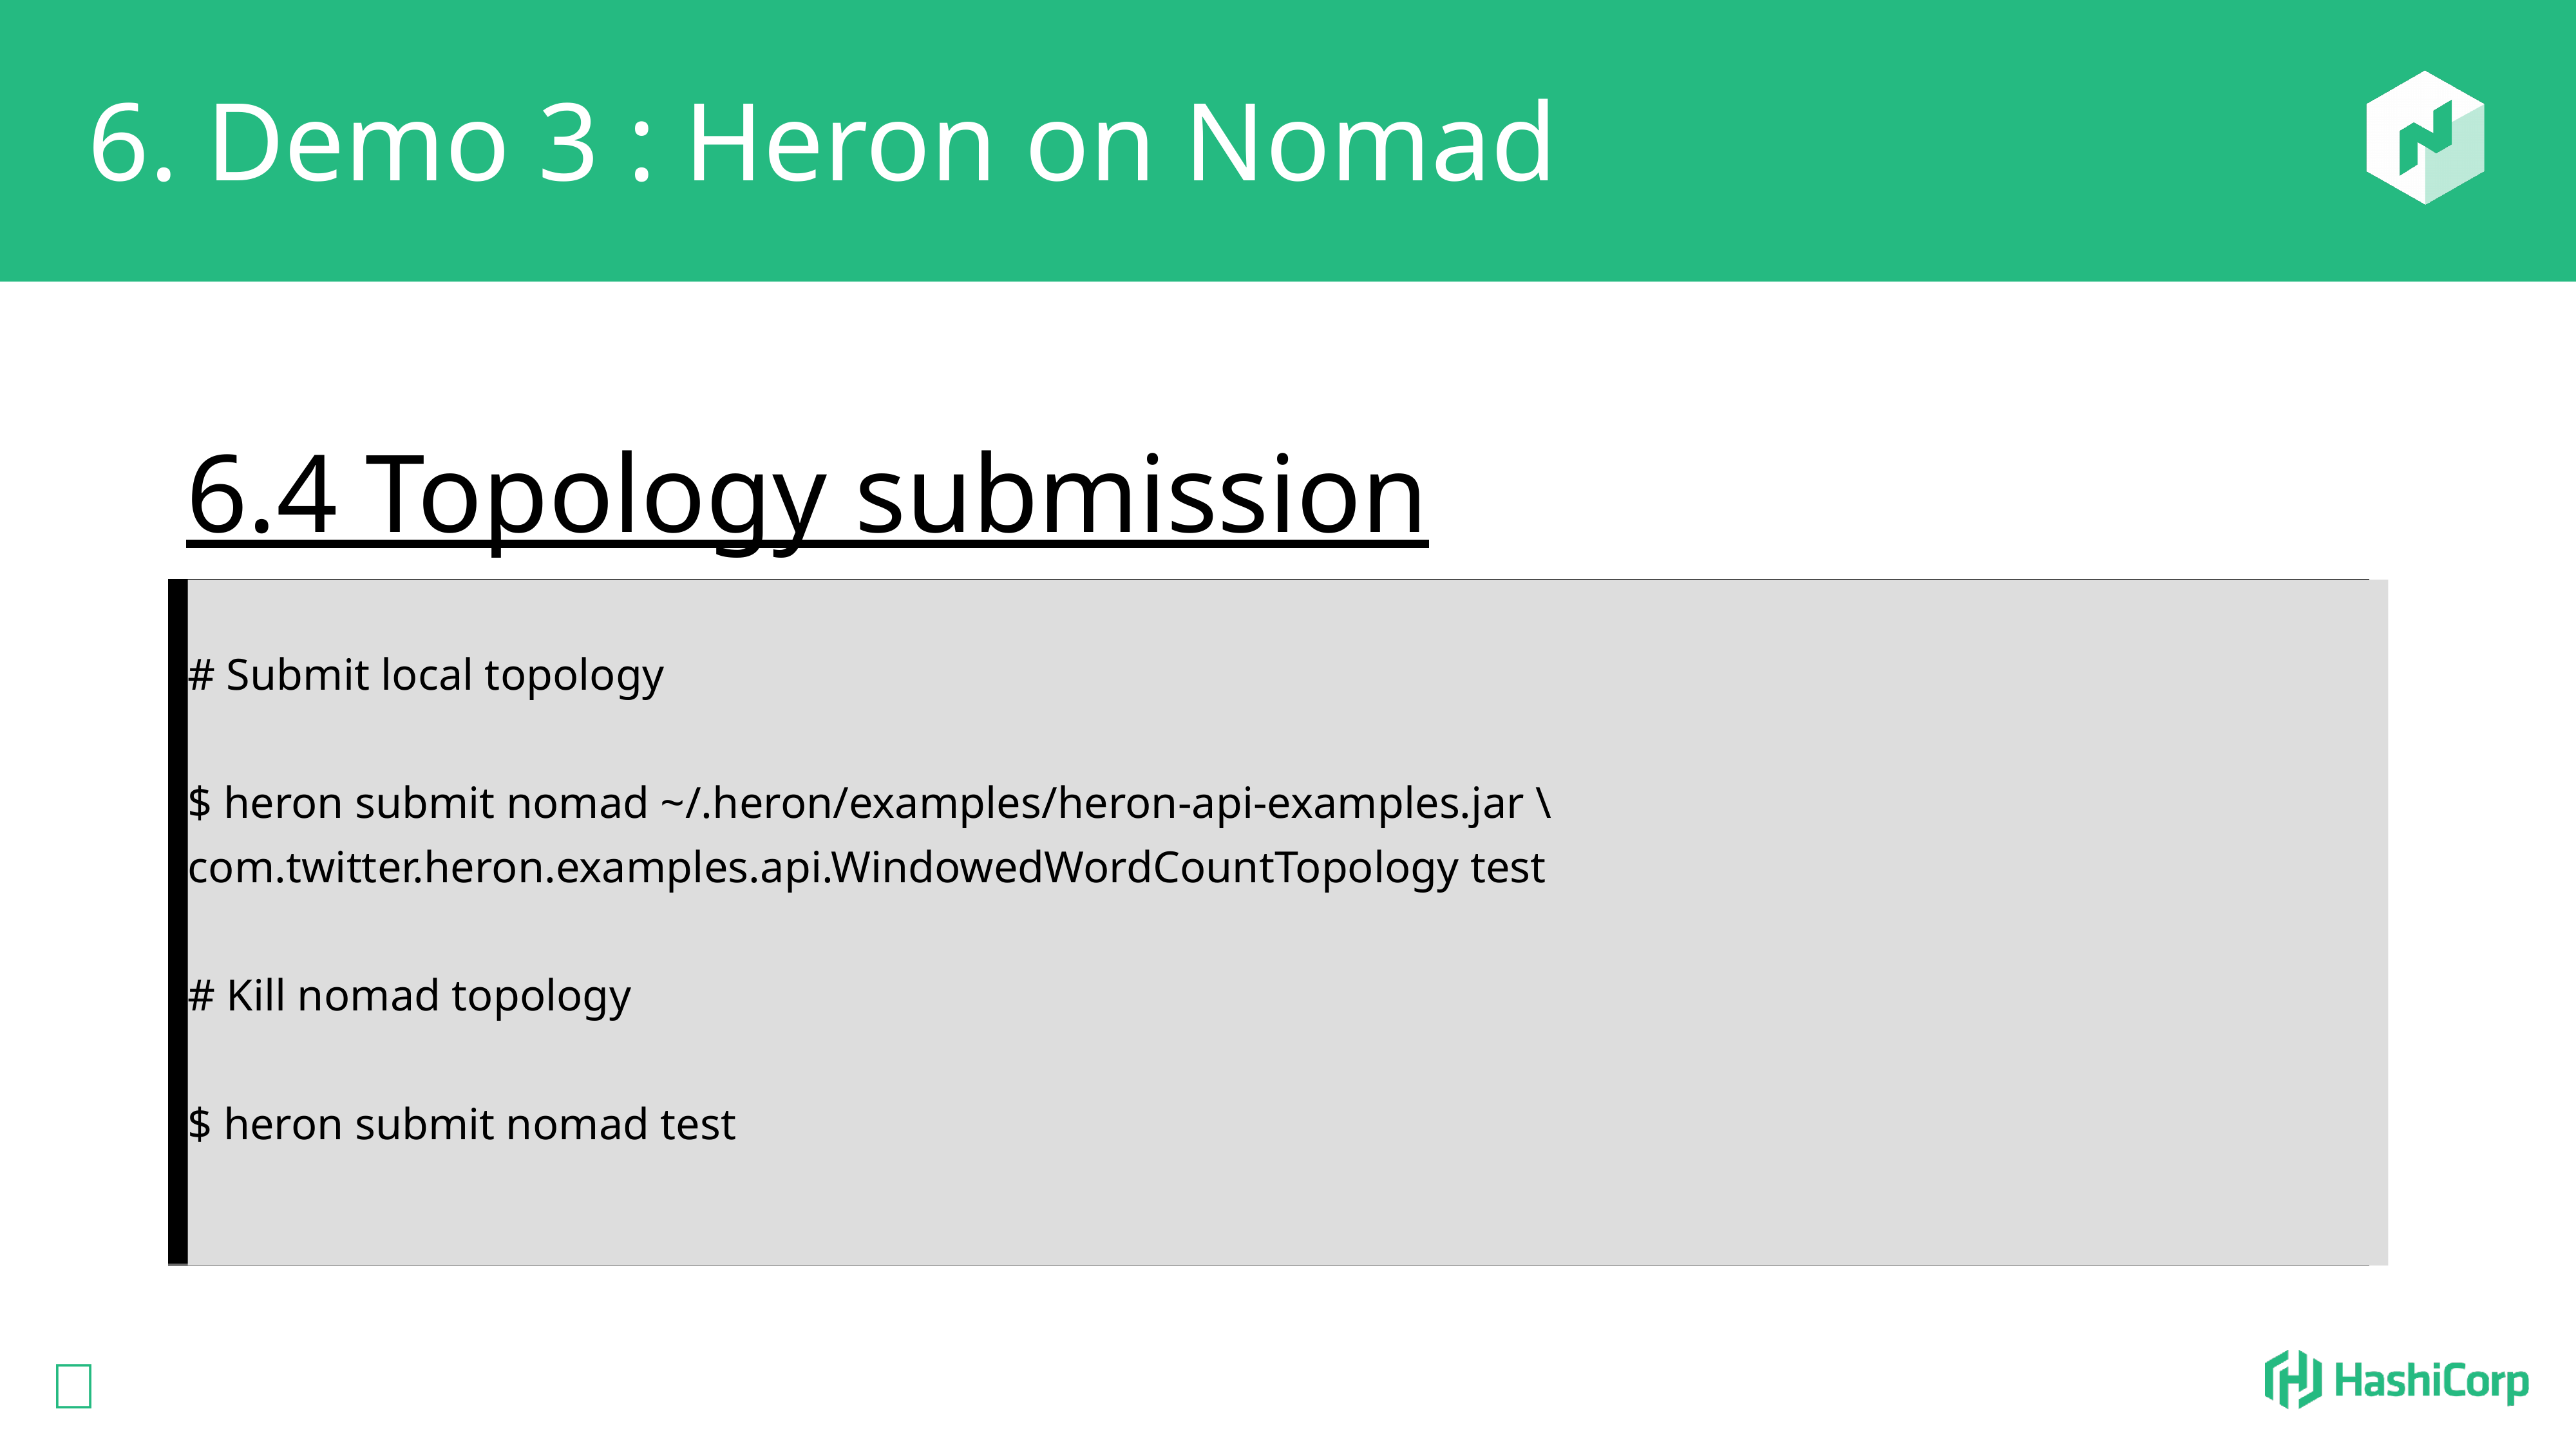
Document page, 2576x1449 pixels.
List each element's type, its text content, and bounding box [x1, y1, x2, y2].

list # Submit local topology $ heron submit nomad ~/.heron/examples/heron-api-examples.jar \com.twitter.heron.examples.api.WindowedWordCountTopology test # Kill nomad topology $ heron submit nomad test [187, 580, 2389, 1266]
picture [2358, 70, 2493, 205]
title 6. Demo 3 : Heron on Nomad [82, 37, 2313, 238]
picture [2265, 1349, 2529, 1410]
list 6.4 Topology submission [186, 402, 2387, 580]
